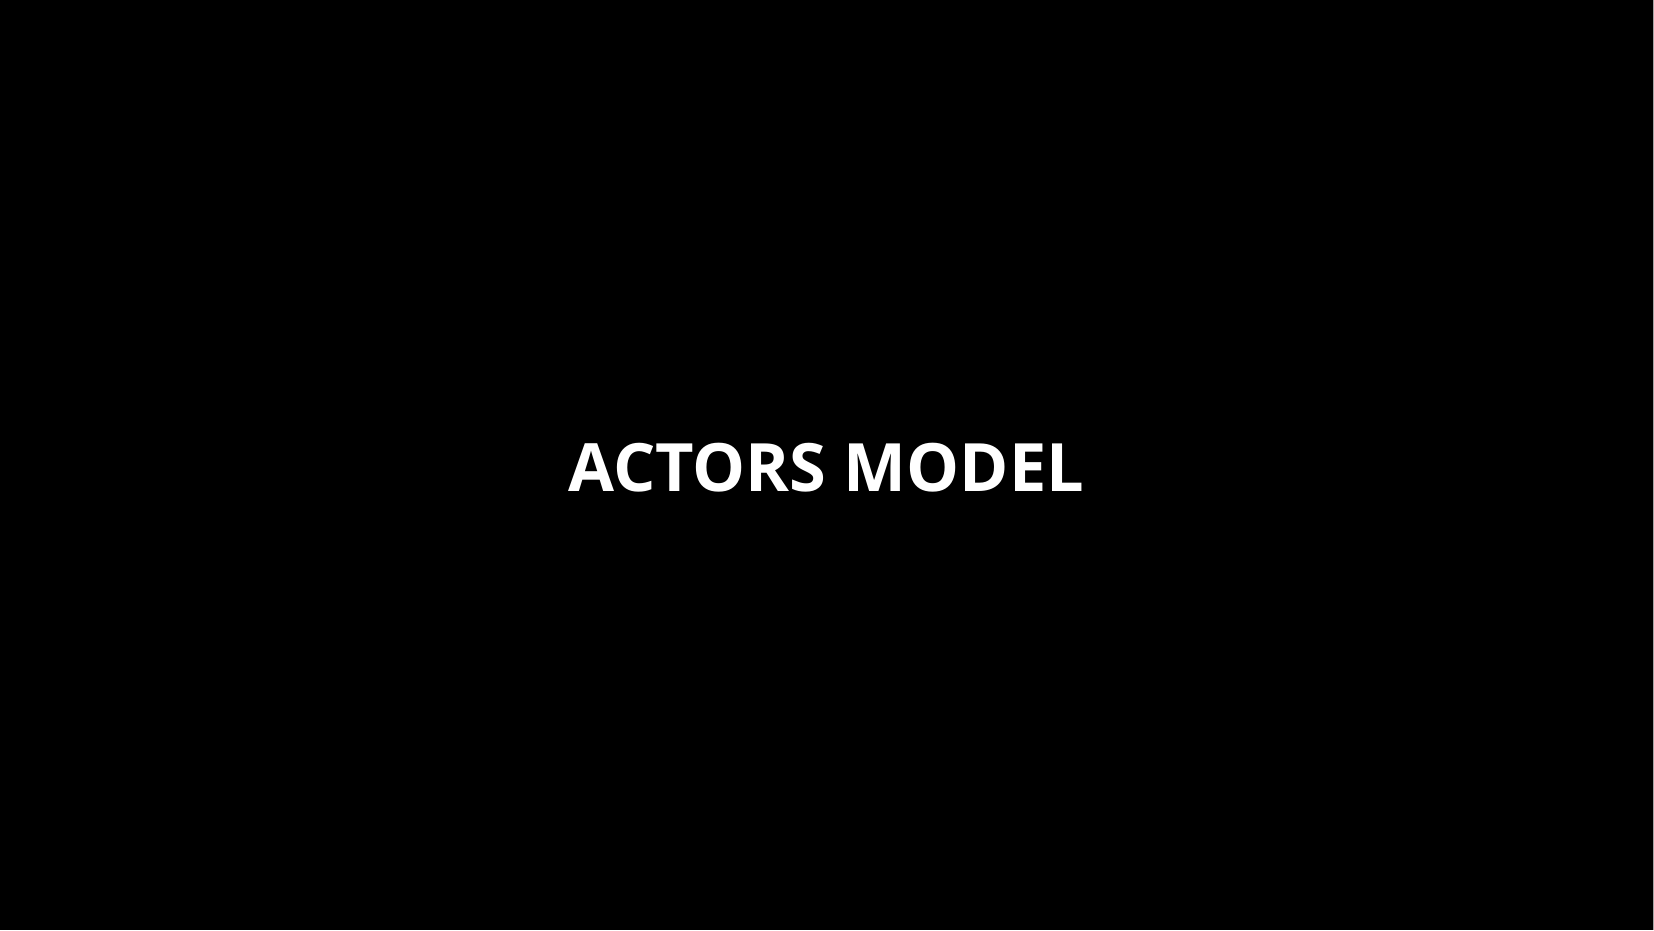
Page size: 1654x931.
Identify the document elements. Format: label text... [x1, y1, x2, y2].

title ACTORS MODEL [82, 387, 1571, 543]
